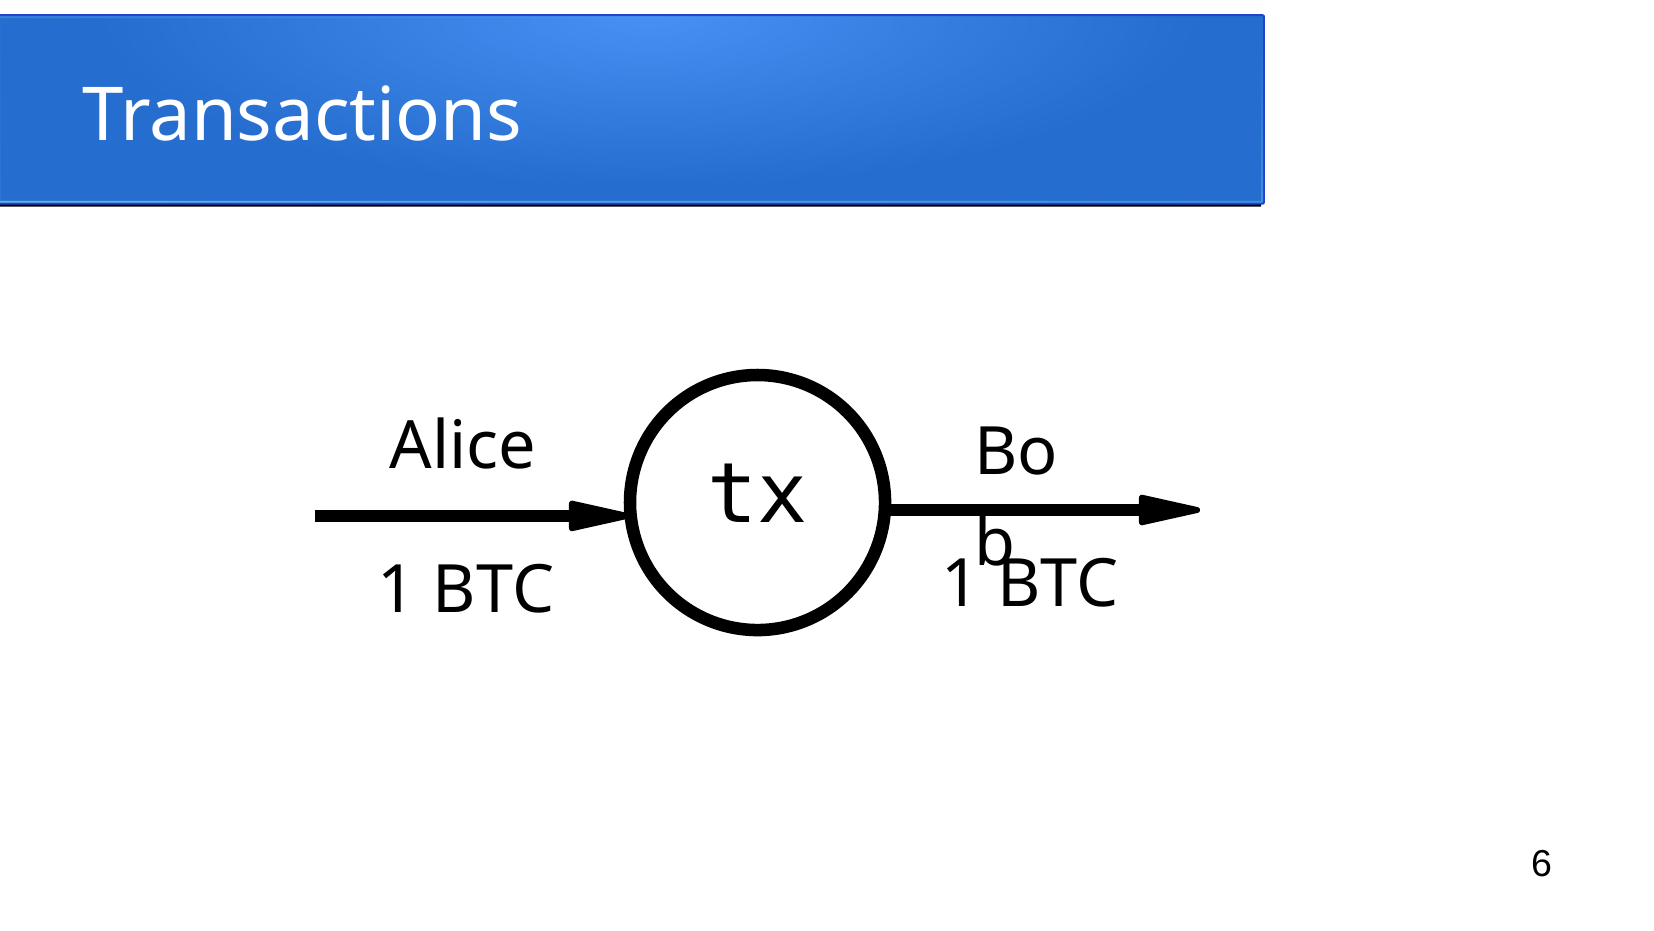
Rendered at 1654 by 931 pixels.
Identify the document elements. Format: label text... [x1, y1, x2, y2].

text_box 1 BTC [362, 534, 573, 725]
text_box 1 BTC [926, 528, 1137, 719]
text_box tx [693, 438, 829, 551]
text_box Bob [959, 395, 1110, 528]
title Transactions [82, 35, 1235, 189]
text_box Alice [374, 390, 555, 493]
